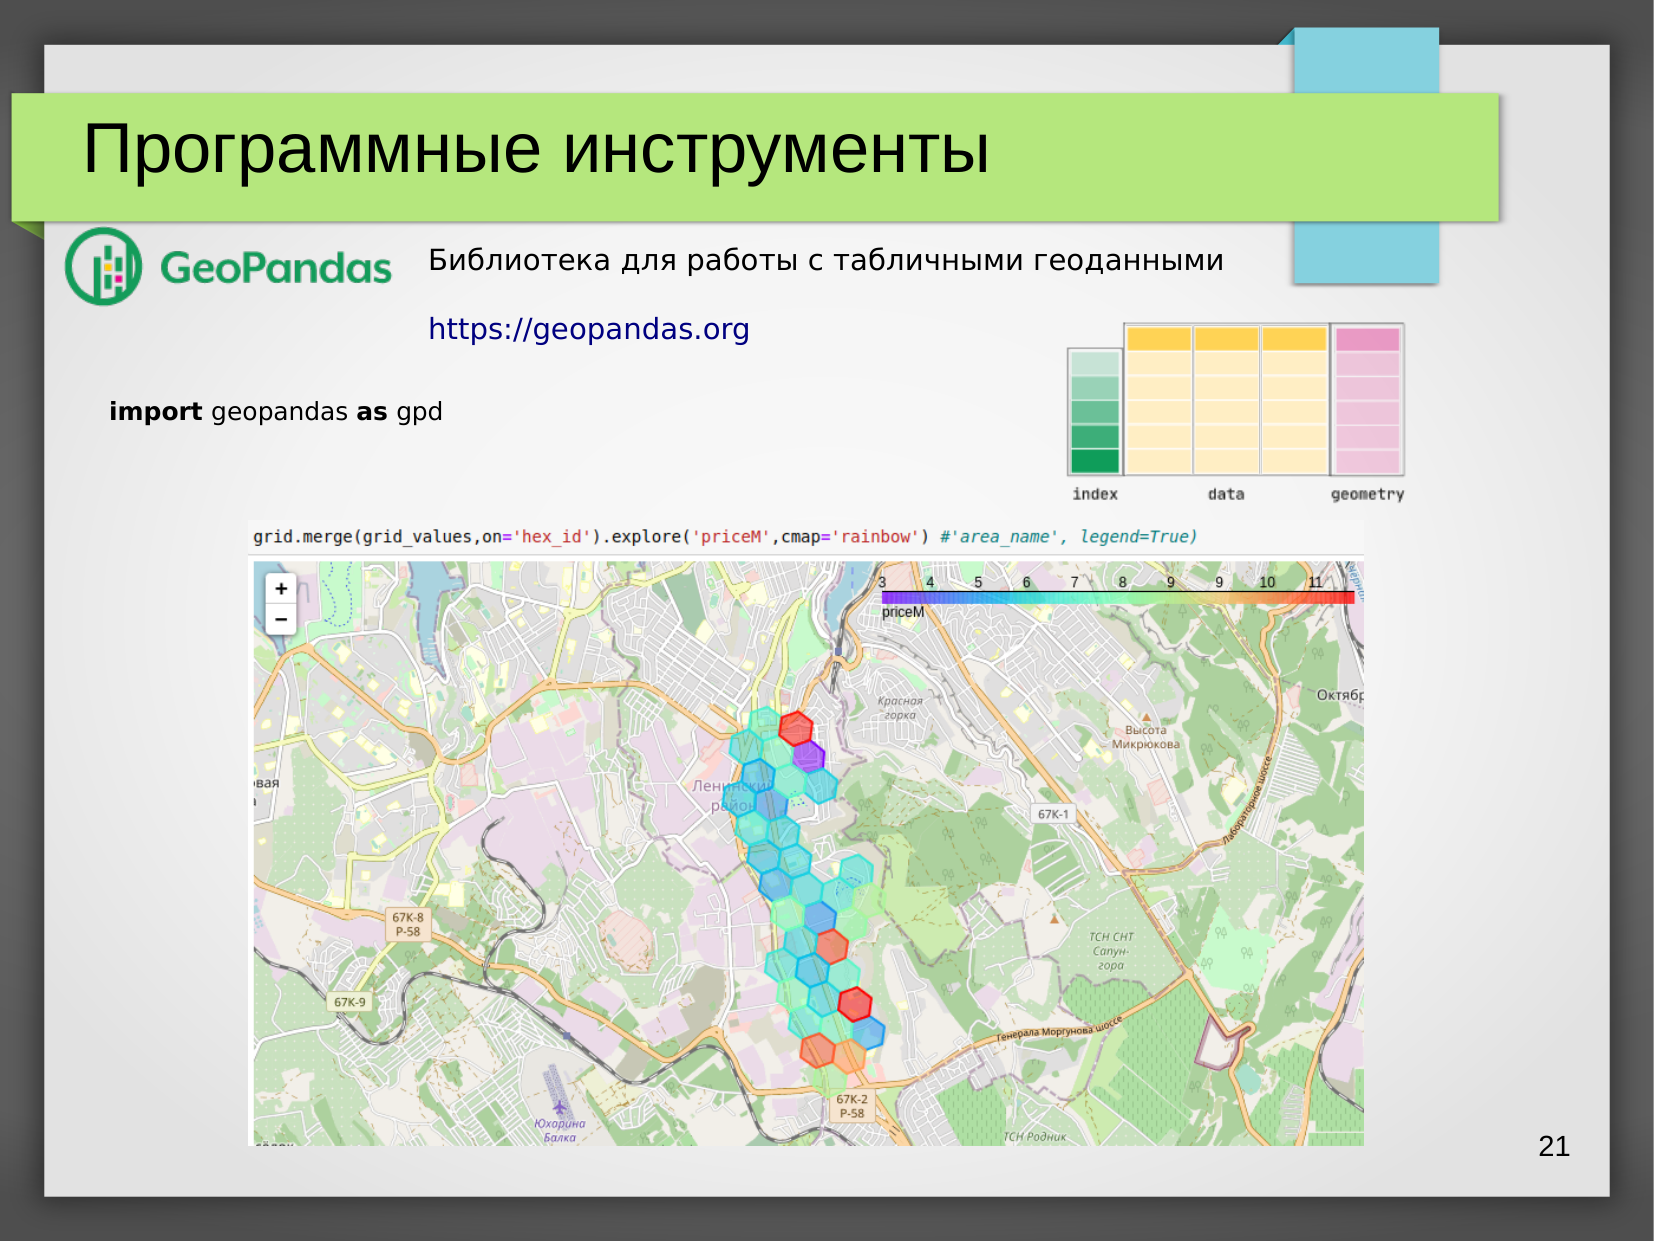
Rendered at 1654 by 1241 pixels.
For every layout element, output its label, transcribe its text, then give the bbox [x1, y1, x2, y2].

picture [0, 0, 1654, 1241]
text_box Библиотека для работы с табличными геоданными https://geopandas.org [413, 236, 1300, 354]
text_box import geopandas as gpd [94, 389, 497, 464]
title Программные инструменты [82, 106, 1264, 189]
